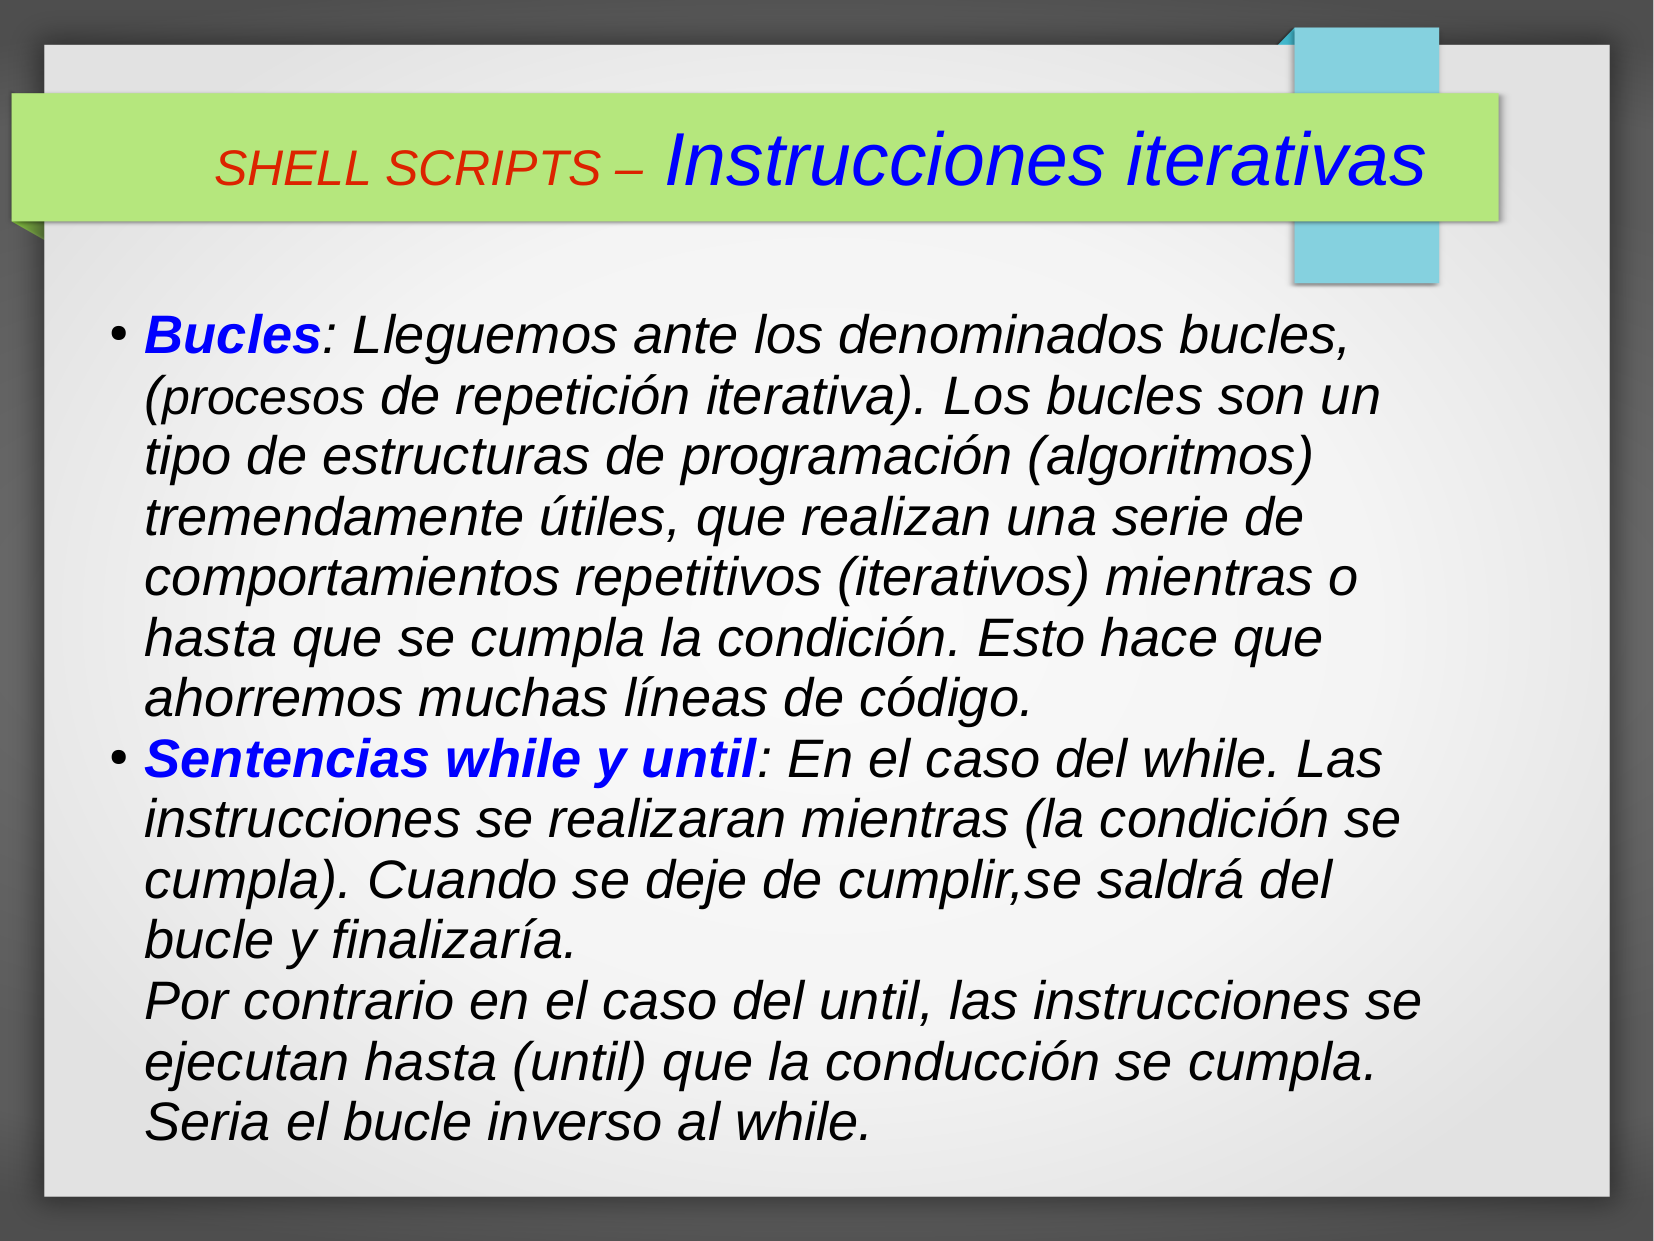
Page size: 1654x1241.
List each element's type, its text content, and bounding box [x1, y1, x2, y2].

title SHELL SCRIPTS – Instrucciones iterativas [70, 106, 1571, 213]
text_box Bucles: Lleguemos ante los denominados bucles, (procesos de repetición iterativa). Los bucles son un tipo de estructuras de programación (algoritmos) tremendamente útiles, que realizan una serie de comportamientos repetitivos (iterativos) mientras o hasta que se cumpla la condición. Esto hace que ahorremos muchas líneas de código. Sentencias while y until: En el caso del while. Las instrucciones se realizaran mientras (la condición se cumpla). Cuando se deje de cumplir,se saldrá del bucle y finalizaría. Por contrario en el caso del until, las instrucciones se ejecutan hasta (until) que la conducción se cumpla. Seria el bucle inverso al while. [94, 297, 1489, 1160]
picture [0, 0, 1654, 1241]
